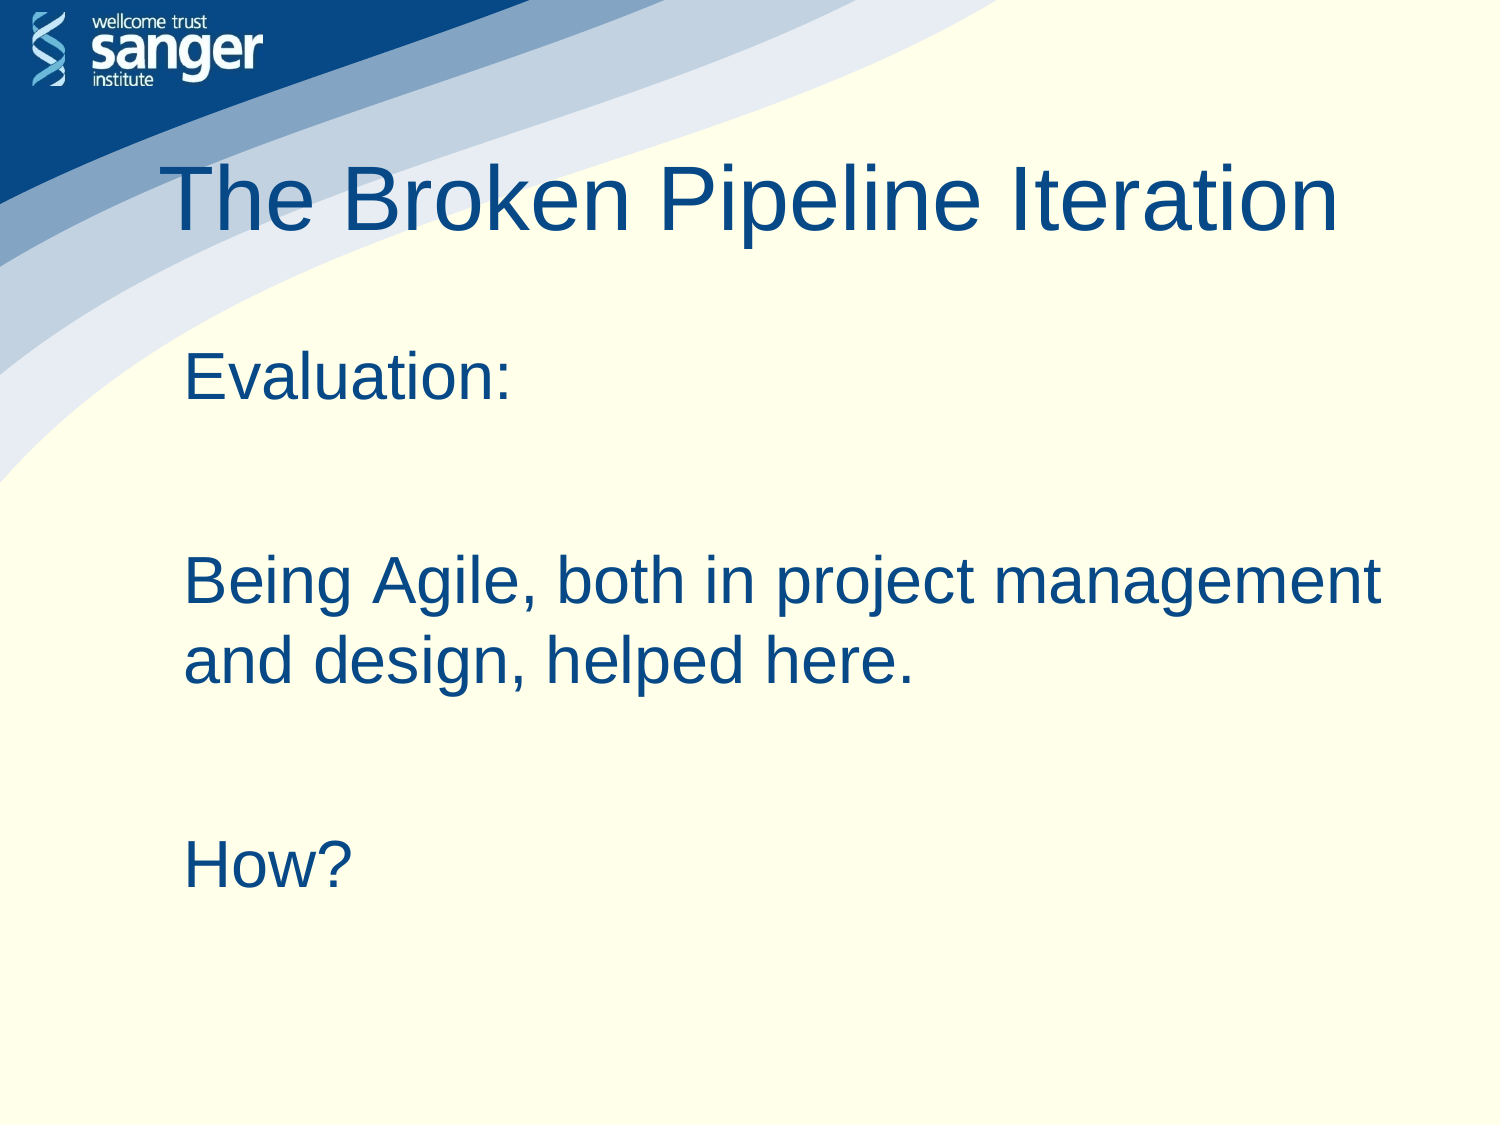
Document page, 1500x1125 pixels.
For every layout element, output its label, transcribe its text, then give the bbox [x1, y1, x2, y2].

picture [12, 12, 263, 86]
list Evaluation: Being Agile, both in project management and design, helped here. How? [112, 324, 1418, 1001]
title The Broken Pipeline Iteration [112, 75, 1388, 312]
